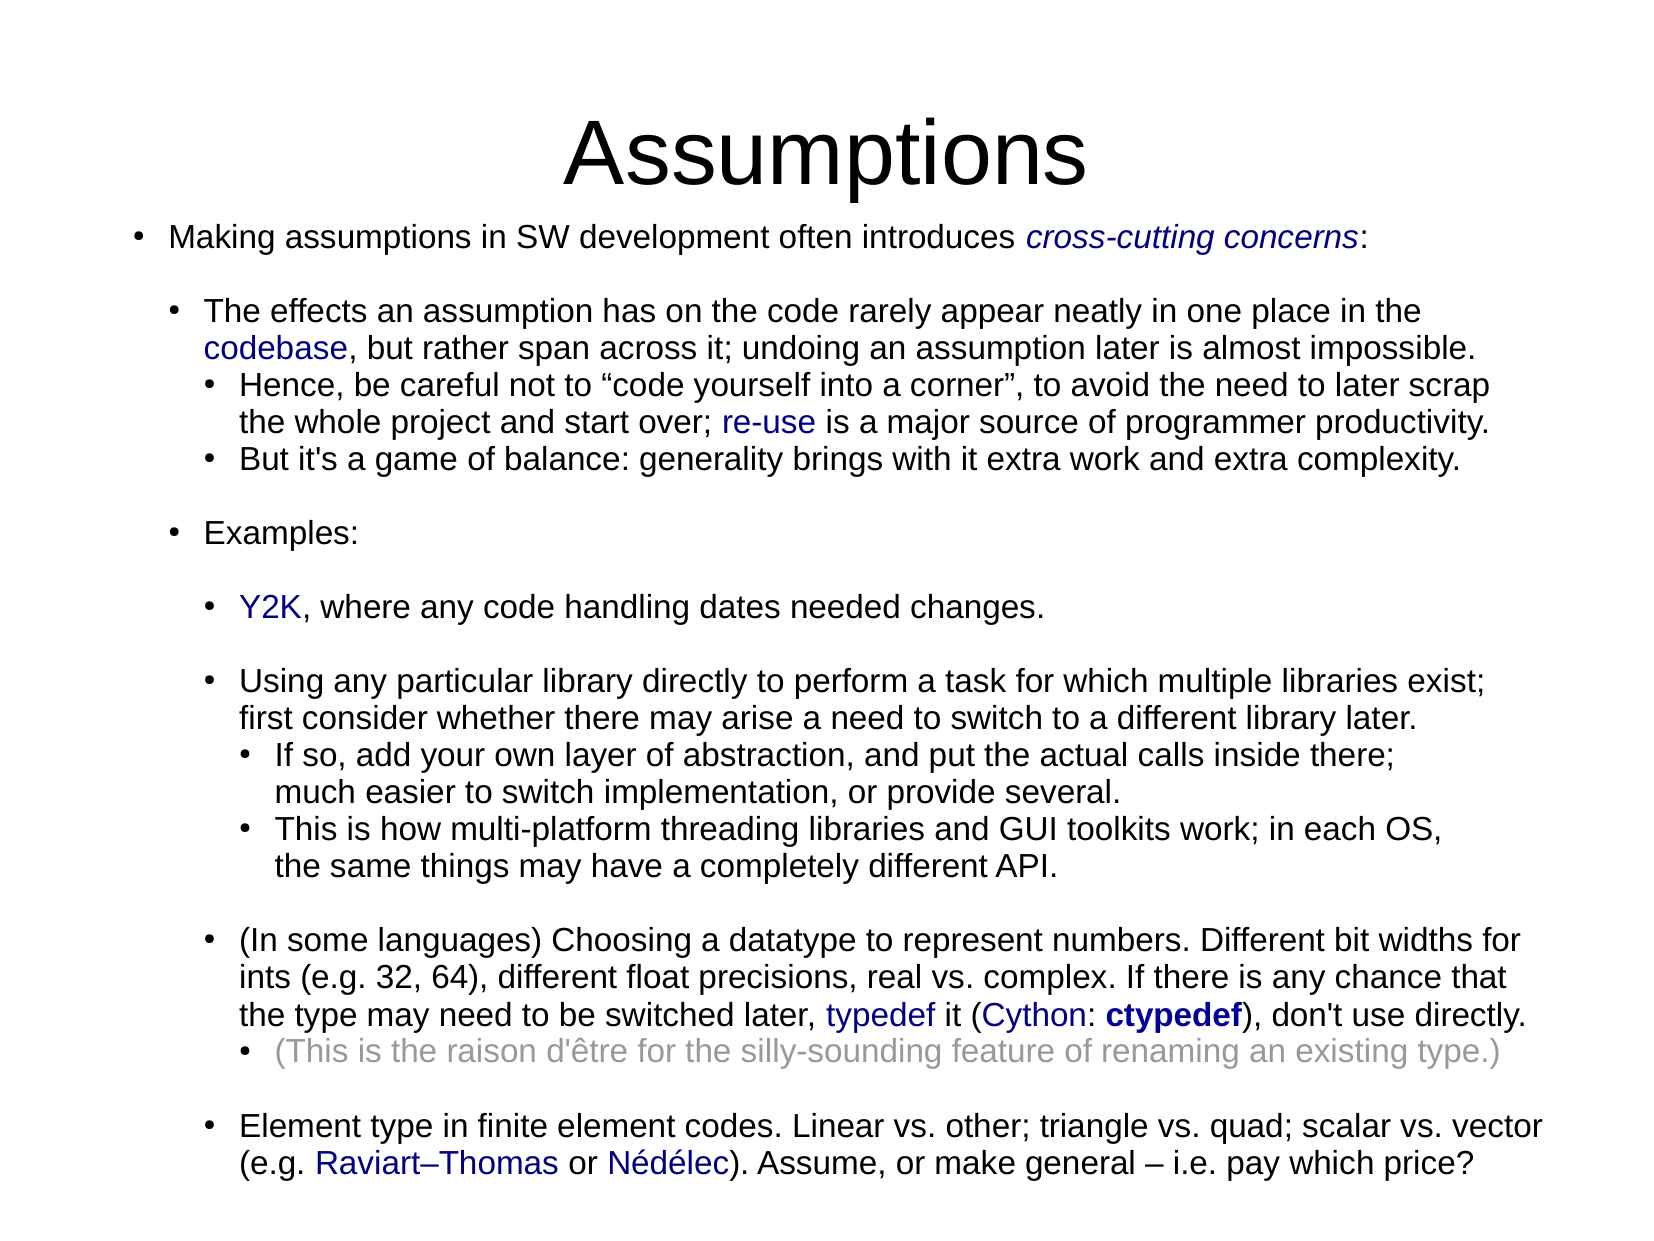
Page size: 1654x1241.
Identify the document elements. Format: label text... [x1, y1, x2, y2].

text_box Making assumptions in SW development often introduces cross-cutting concerns: The effects an assumption has on the code rarely appear neatly in one place in the codebase, but rather span across it; undoing an assumption later is almost impossible. Hence, be careful not to “code yourself into a corner”, to avoid the need to later scrap the whole project and start over; re-use is a major source of programmer productivity. But it's a game of balance: generality brings with it extra work and extra complexity. Examples: Y2K, where any code handling dates needed changes. Using any particular library directly to perform a task for which multiple libraries exist; first consider whether there may arise a need to switch to a different library later. If so, add your own layer of abstraction, and put the actual calls inside there; much easier to switch implementation, or provide several. This is how multi-platform threading libraries and GUI toolkits work; in each OS, the same things may have a completely different API. (In some languages) Choosing a datatype to represent numbers. Different bit widths for ints (e.g. 32, 64), different float precisions, real vs. complex. If there is any chance that the type may need to be switched later, typedef it (Cython: ctypedef), don't use directly. (This is the raison d'être for the silly-sounding feature of renaming an existing type.) Element type in finite element codes. Linear vs. other; triangle vs. quad; scalar vs. vector (e.g. Raviart–Thomas or Nédélec). Assume, or make general – i.e. pay which price? [82, 211, 1561, 1201]
title Assumptions [82, 49, 1571, 257]
